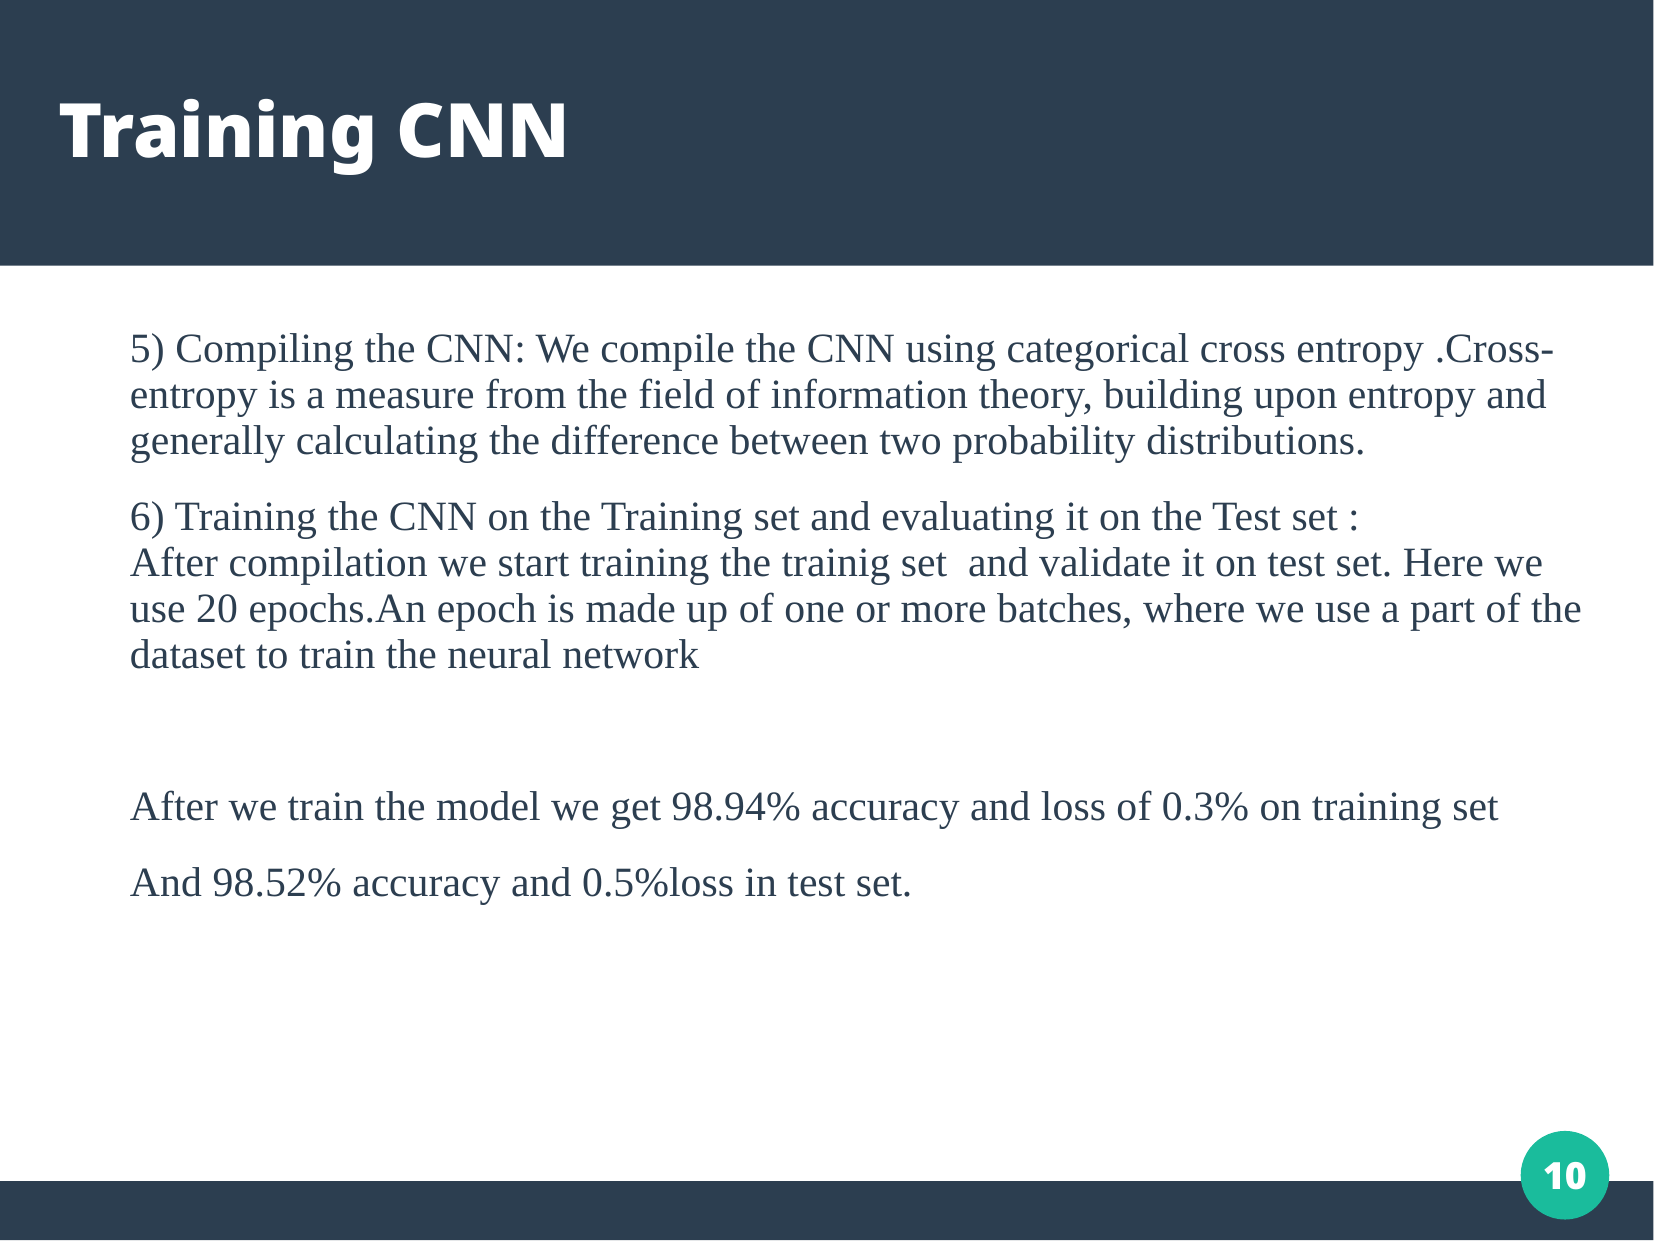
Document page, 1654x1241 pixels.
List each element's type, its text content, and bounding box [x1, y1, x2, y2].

list 5) Compiling the CNN: We compile the CNN using categorical cross entropy .Cross-entropy is a measure from the field of information theory, building upon entropy and generally calculating the difference between two probability distributions. 6) Training the CNN on the Training set and evaluating it on the Test set : After compilation we start training the trainig set and validate it on test set. Here we use 20 epochs.An epoch is made up of one or more batches, where we use a part of the dataset to train the neural network After we train the model we get 98.94% accuracy and loss of 0.3% on training set And 98.52% accuracy and 0.5%loss in test set. [59, 324, 1595, 1152]
title Training CNN [59, 49, 1595, 207]
